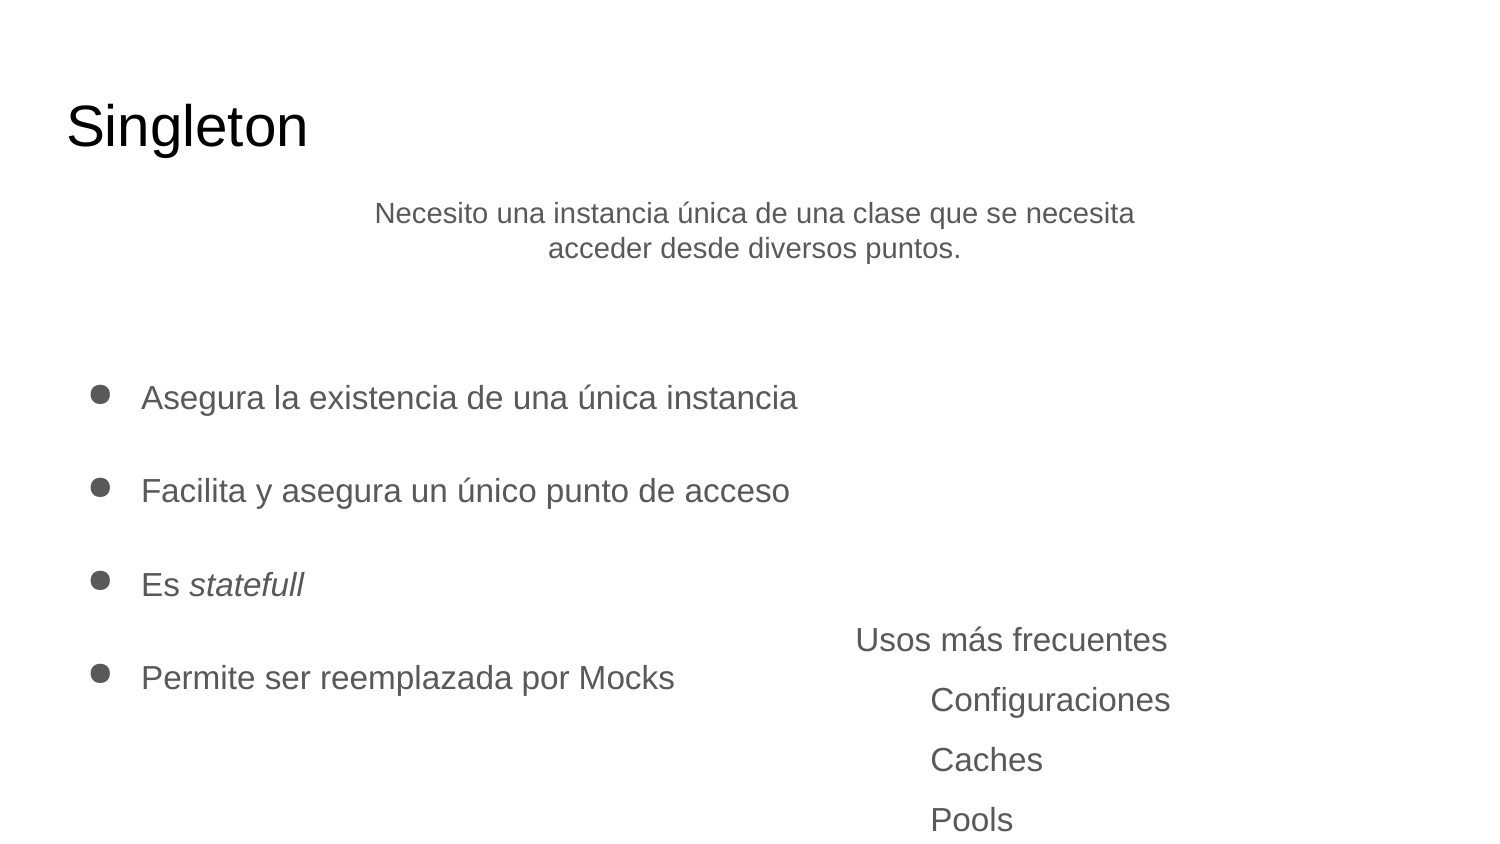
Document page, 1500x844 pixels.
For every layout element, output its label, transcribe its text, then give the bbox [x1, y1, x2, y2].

title Singleton [51, 72, 1449, 167]
list Asegura la existencia de una única instancia Facilita y asegura un único punto de acceso Es statefull Permite ser reemplazada por Mocks [51, 341, 1449, 602]
text_box Necesito una instancia única de una clase que se necesita acceder desde diversos puntos. [329, 179, 1181, 342]
text_box Usos más frecuentes Configuraciones Caches Pools [819, 583, 1494, 844]
